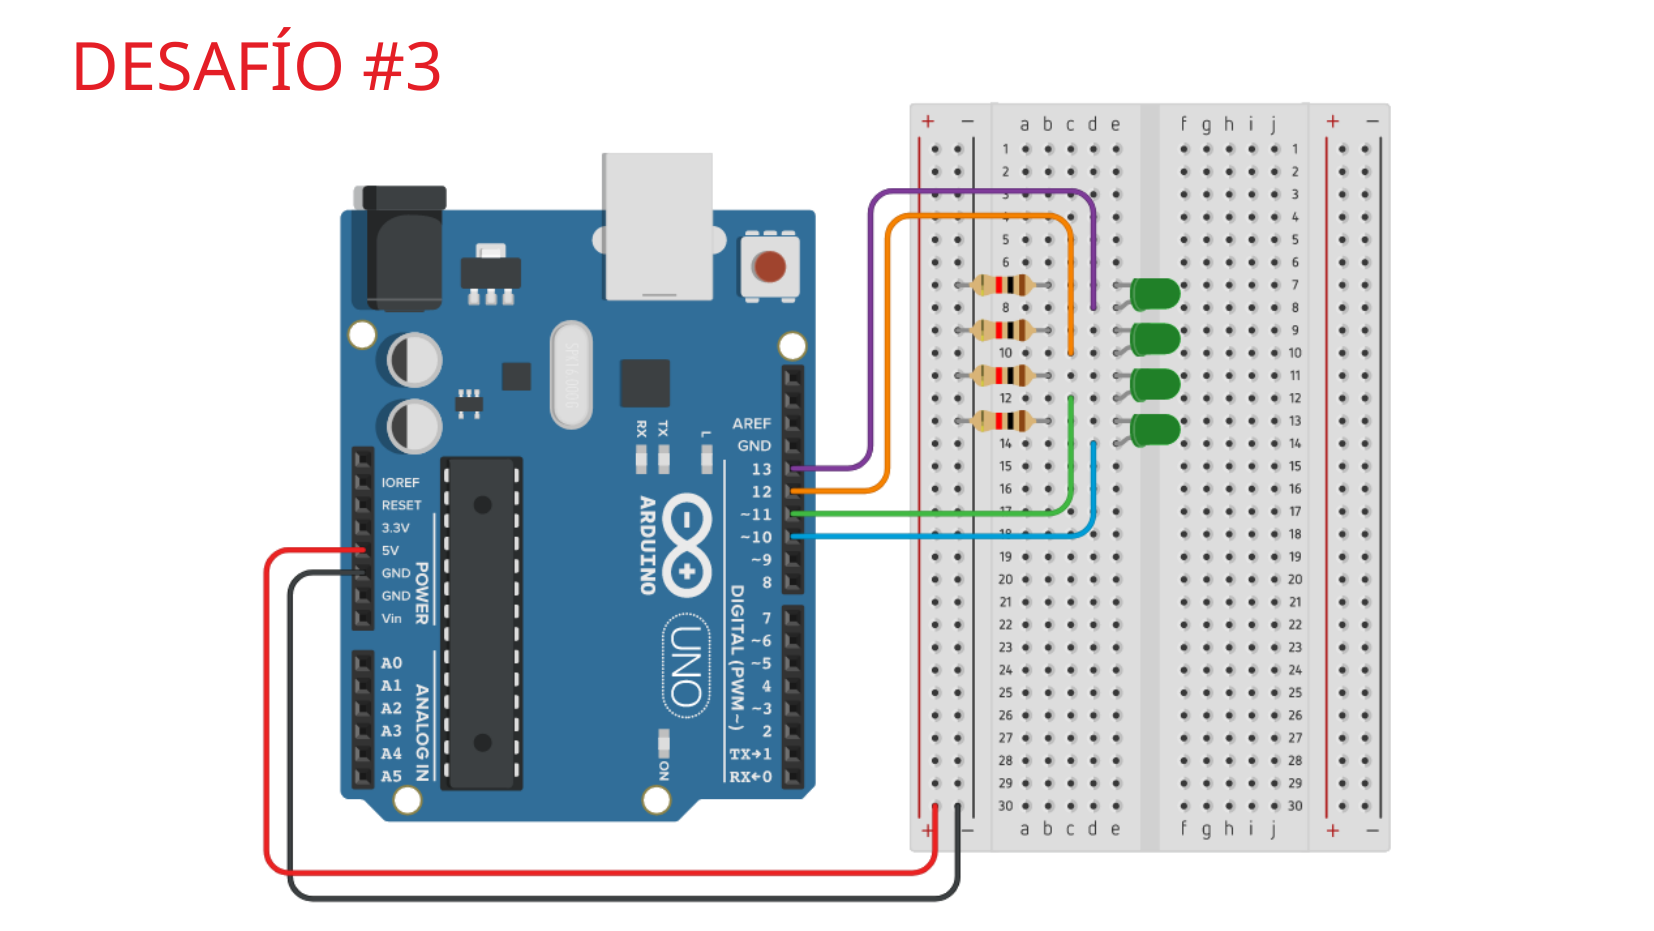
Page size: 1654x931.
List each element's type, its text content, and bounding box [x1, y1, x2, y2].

picture [237, 80, 1417, 922]
title DESAFÍO #3 [70, 11, 1347, 118]
